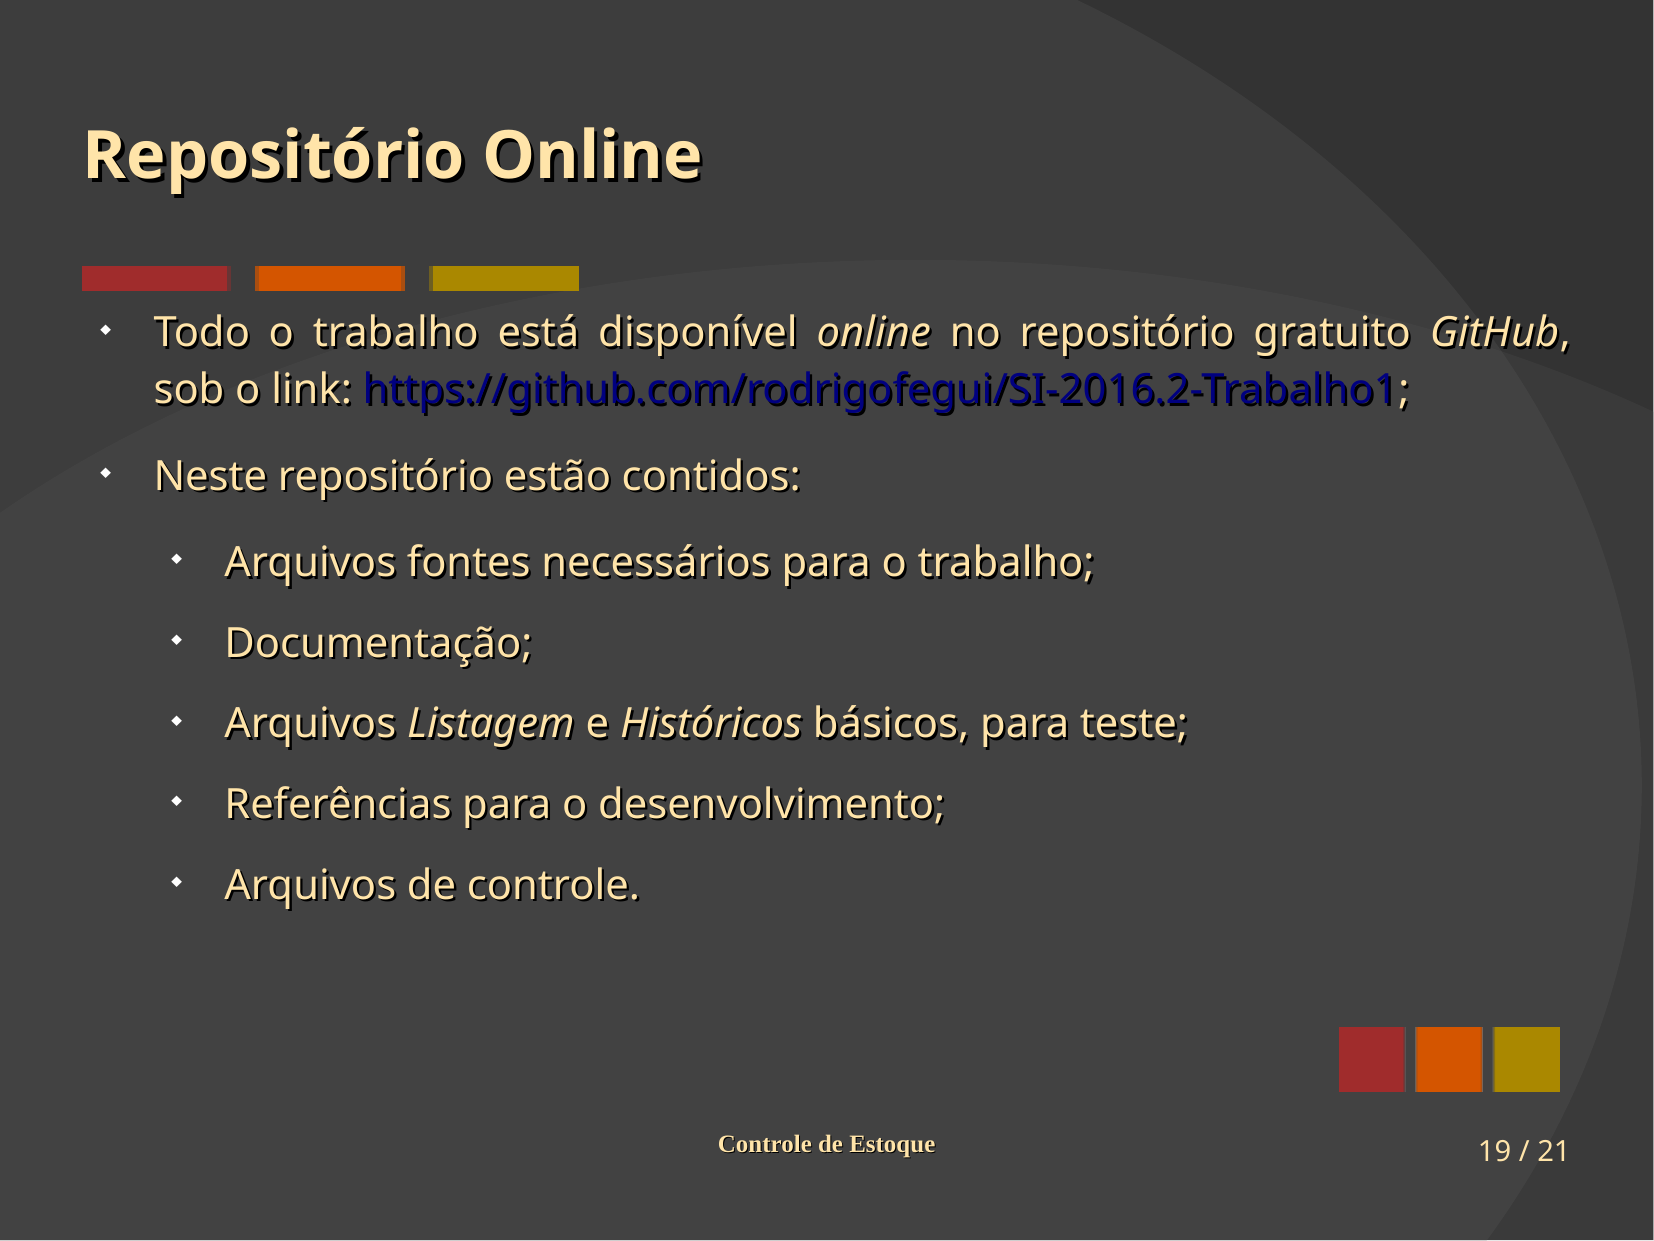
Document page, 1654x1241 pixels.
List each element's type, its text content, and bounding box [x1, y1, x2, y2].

list Todo o trabalho está disponível online no repositório gratuito GitHub, sob o link: https://github.com/rodrigofegui/SI-2016.2-Trabalho1; Neste repositório estão contidos: Arquivos fontes necessários para o trabalho; Documentação; Arquivos Listagem e Históricos básicos, para teste; Referências para o desenvolvimento; Arquivos de controle. [82, 302, 1571, 1022]
picture [1339, 1027, 1560, 1092]
picture [82, 266, 579, 291]
title Repositório Online [82, 49, 1571, 257]
